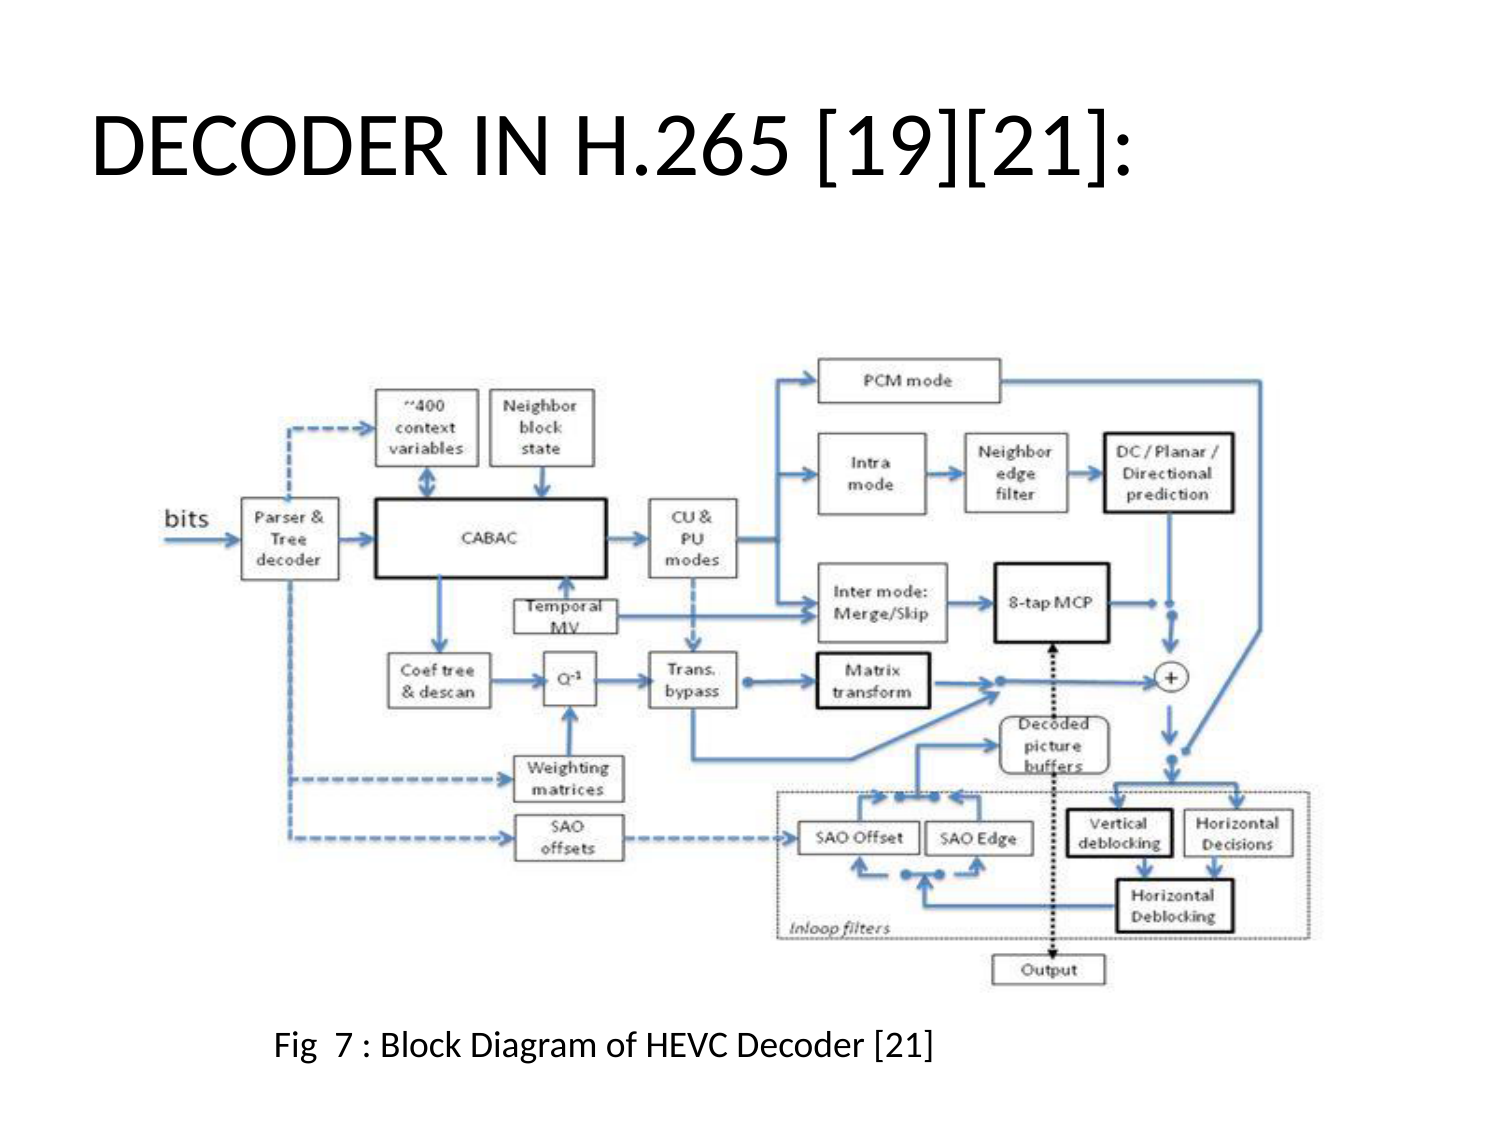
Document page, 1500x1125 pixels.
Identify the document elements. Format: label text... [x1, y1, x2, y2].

text_box Fig 7 : Block Diagram of HEVC Decoder [21] [225, 1012, 984, 1118]
title DECODER IN H.265 [19][21]: [75, 45, 1425, 233]
picture [99, 312, 1425, 1012]
